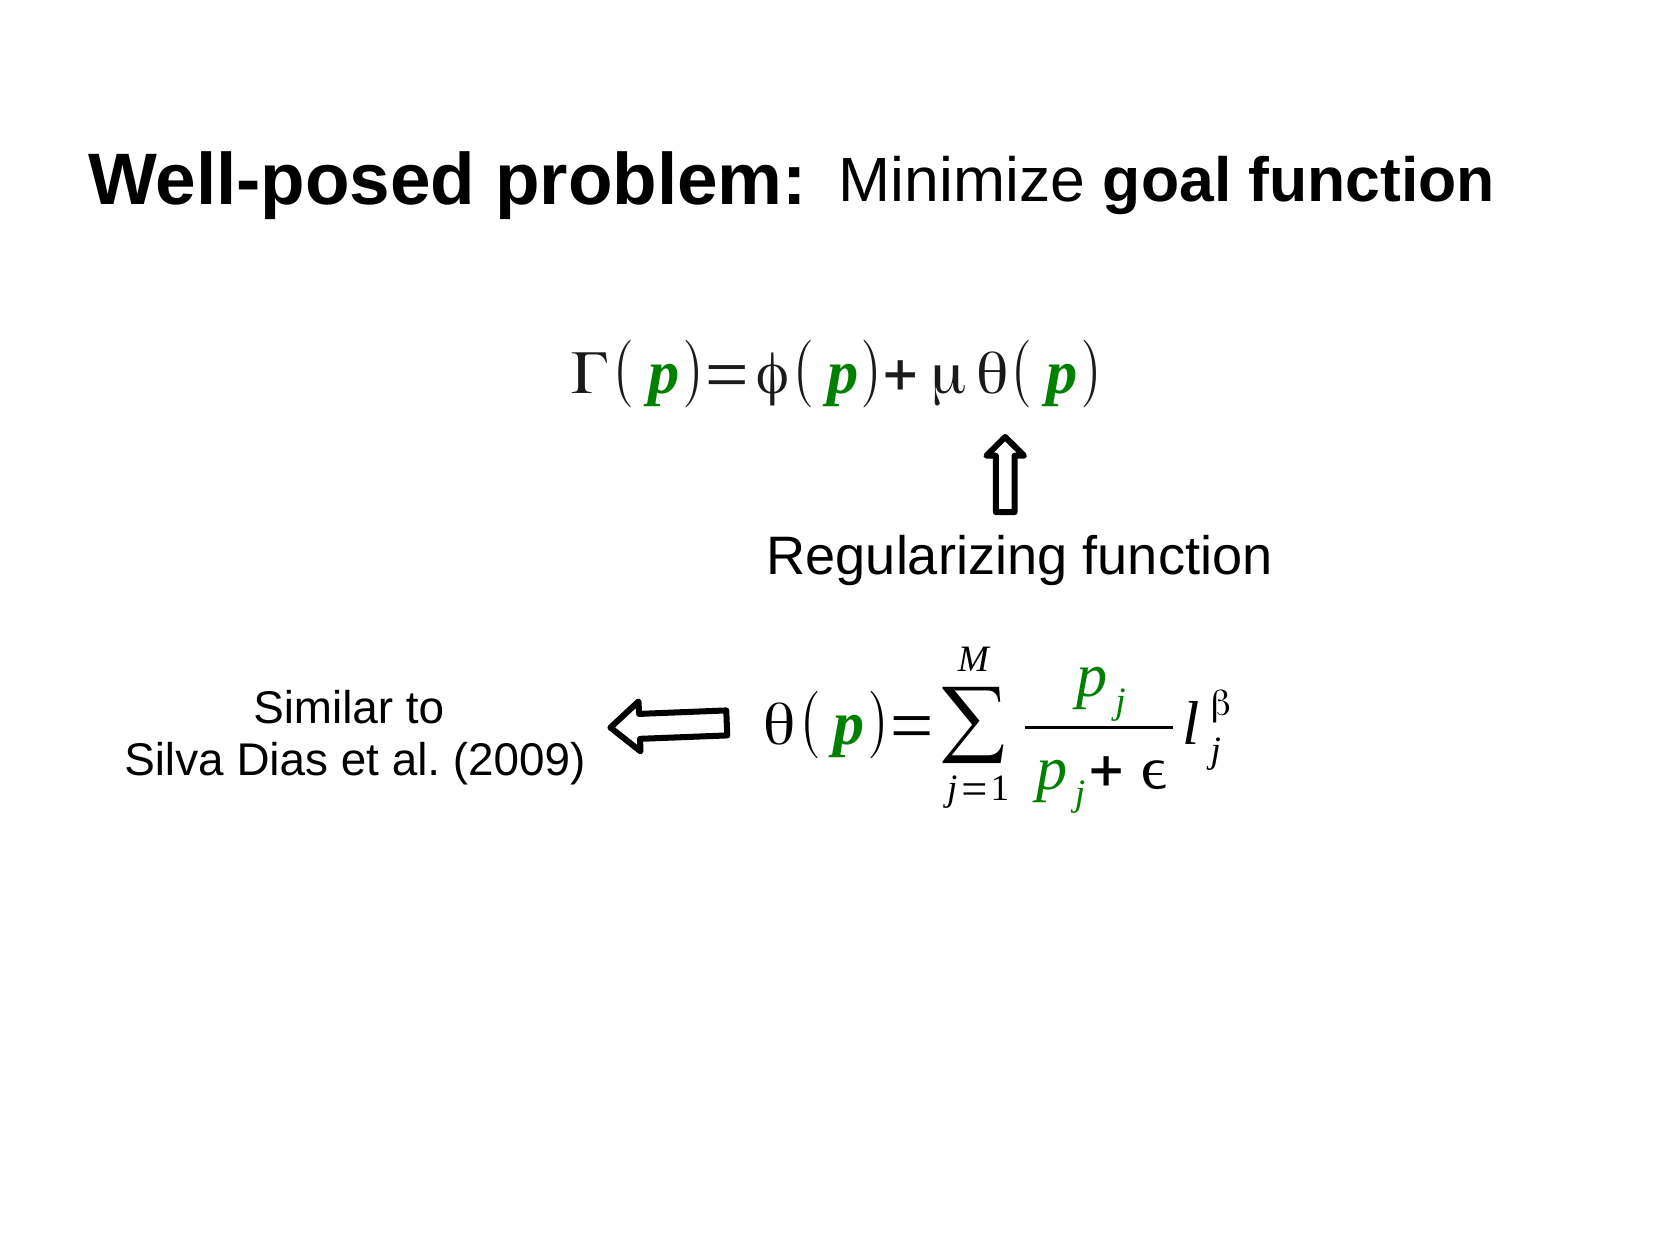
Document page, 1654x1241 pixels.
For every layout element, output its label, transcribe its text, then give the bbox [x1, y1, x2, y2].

chart [562, 332, 1108, 413]
text_box [610, 701, 728, 752]
text_box Well-posed problem: [73, 131, 823, 241]
text_box Regularizing function [751, 517, 1288, 601]
chart [756, 637, 1237, 816]
text_box Minimize goal function [824, 137, 1512, 233]
text_box Similar to Silva Dias et al. (2009) [109, 675, 601, 804]
